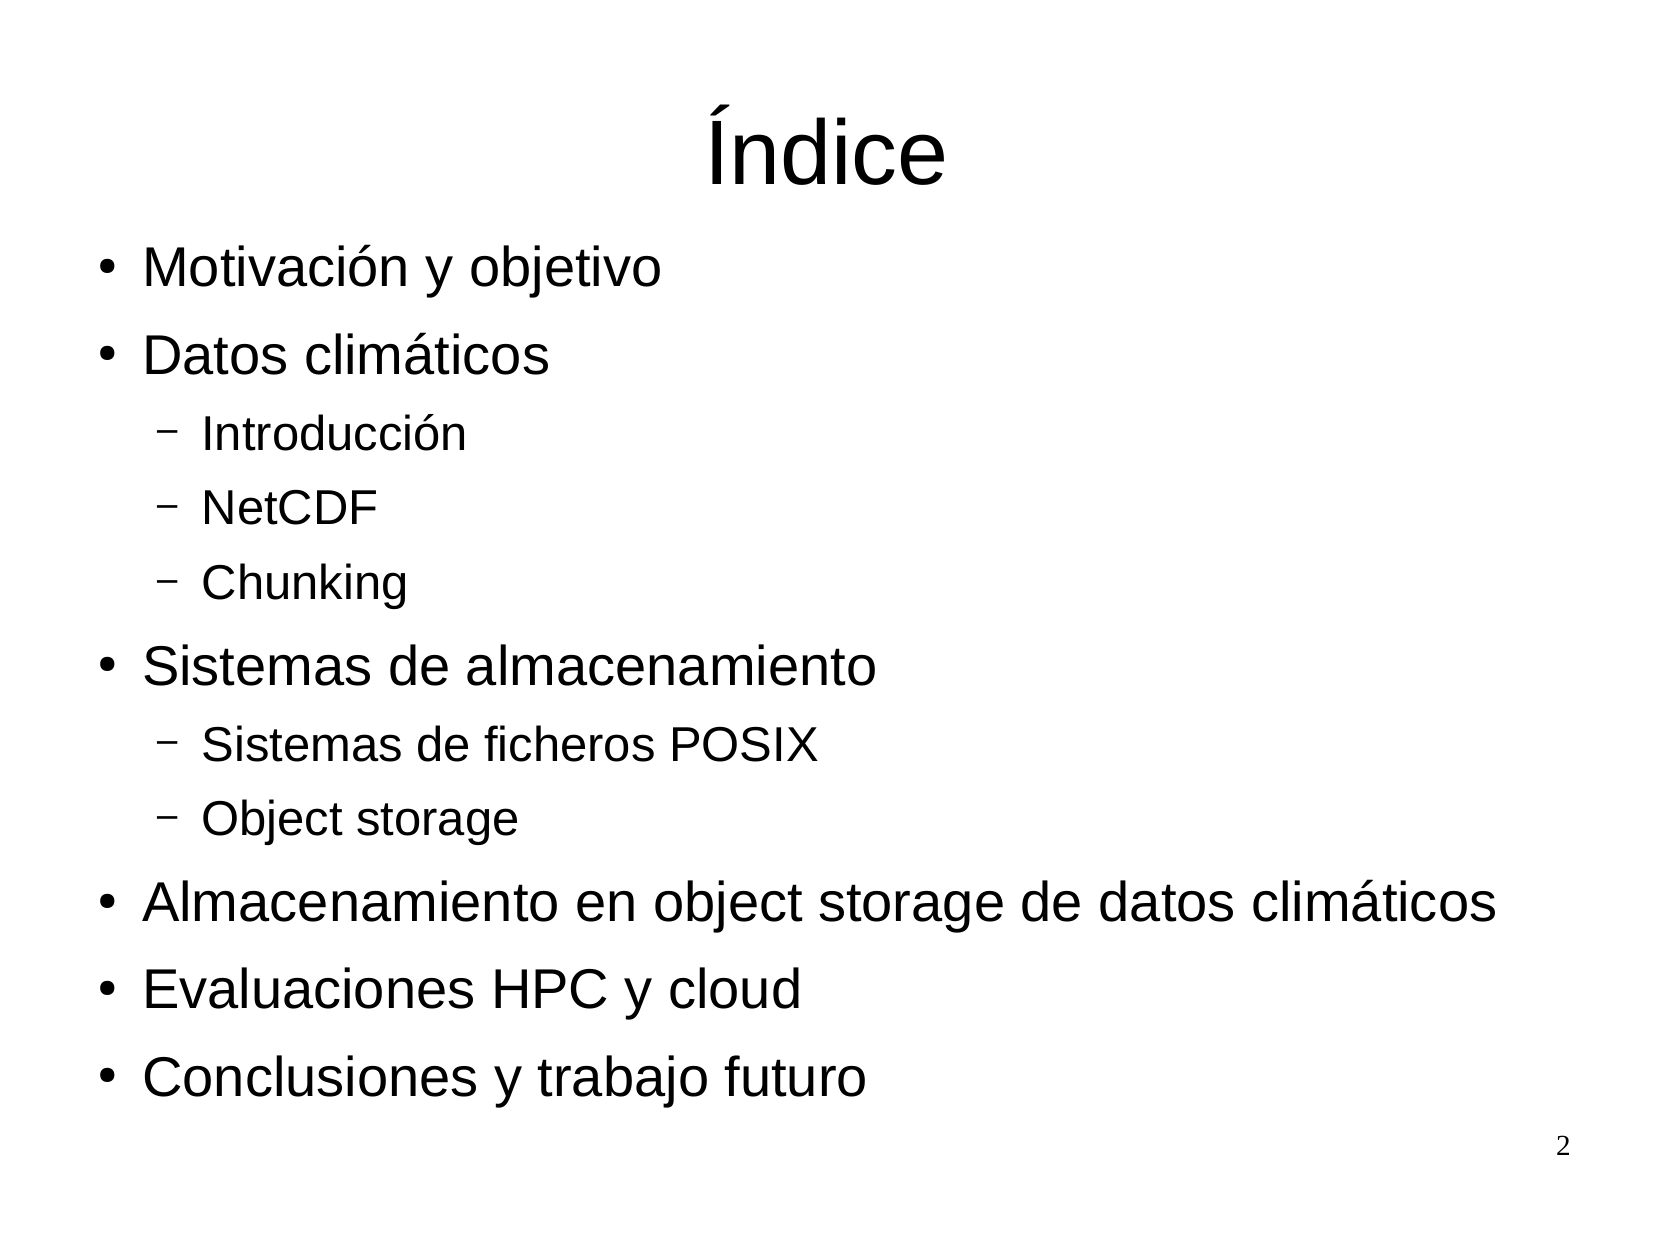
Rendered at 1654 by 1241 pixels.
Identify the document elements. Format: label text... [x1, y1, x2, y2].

list Motivación y objetivo Datos climáticos Introducción NetCDF Chunking Sistemas de almacenamiento Sistemas de ficheros POSIX Object storage Almacenamiento en object storage de datos climáticos Evaluaciones HPC y cloud Conclusiones y trabajo futuro [82, 236, 1571, 1111]
title Índice [82, 49, 1571, 236]
